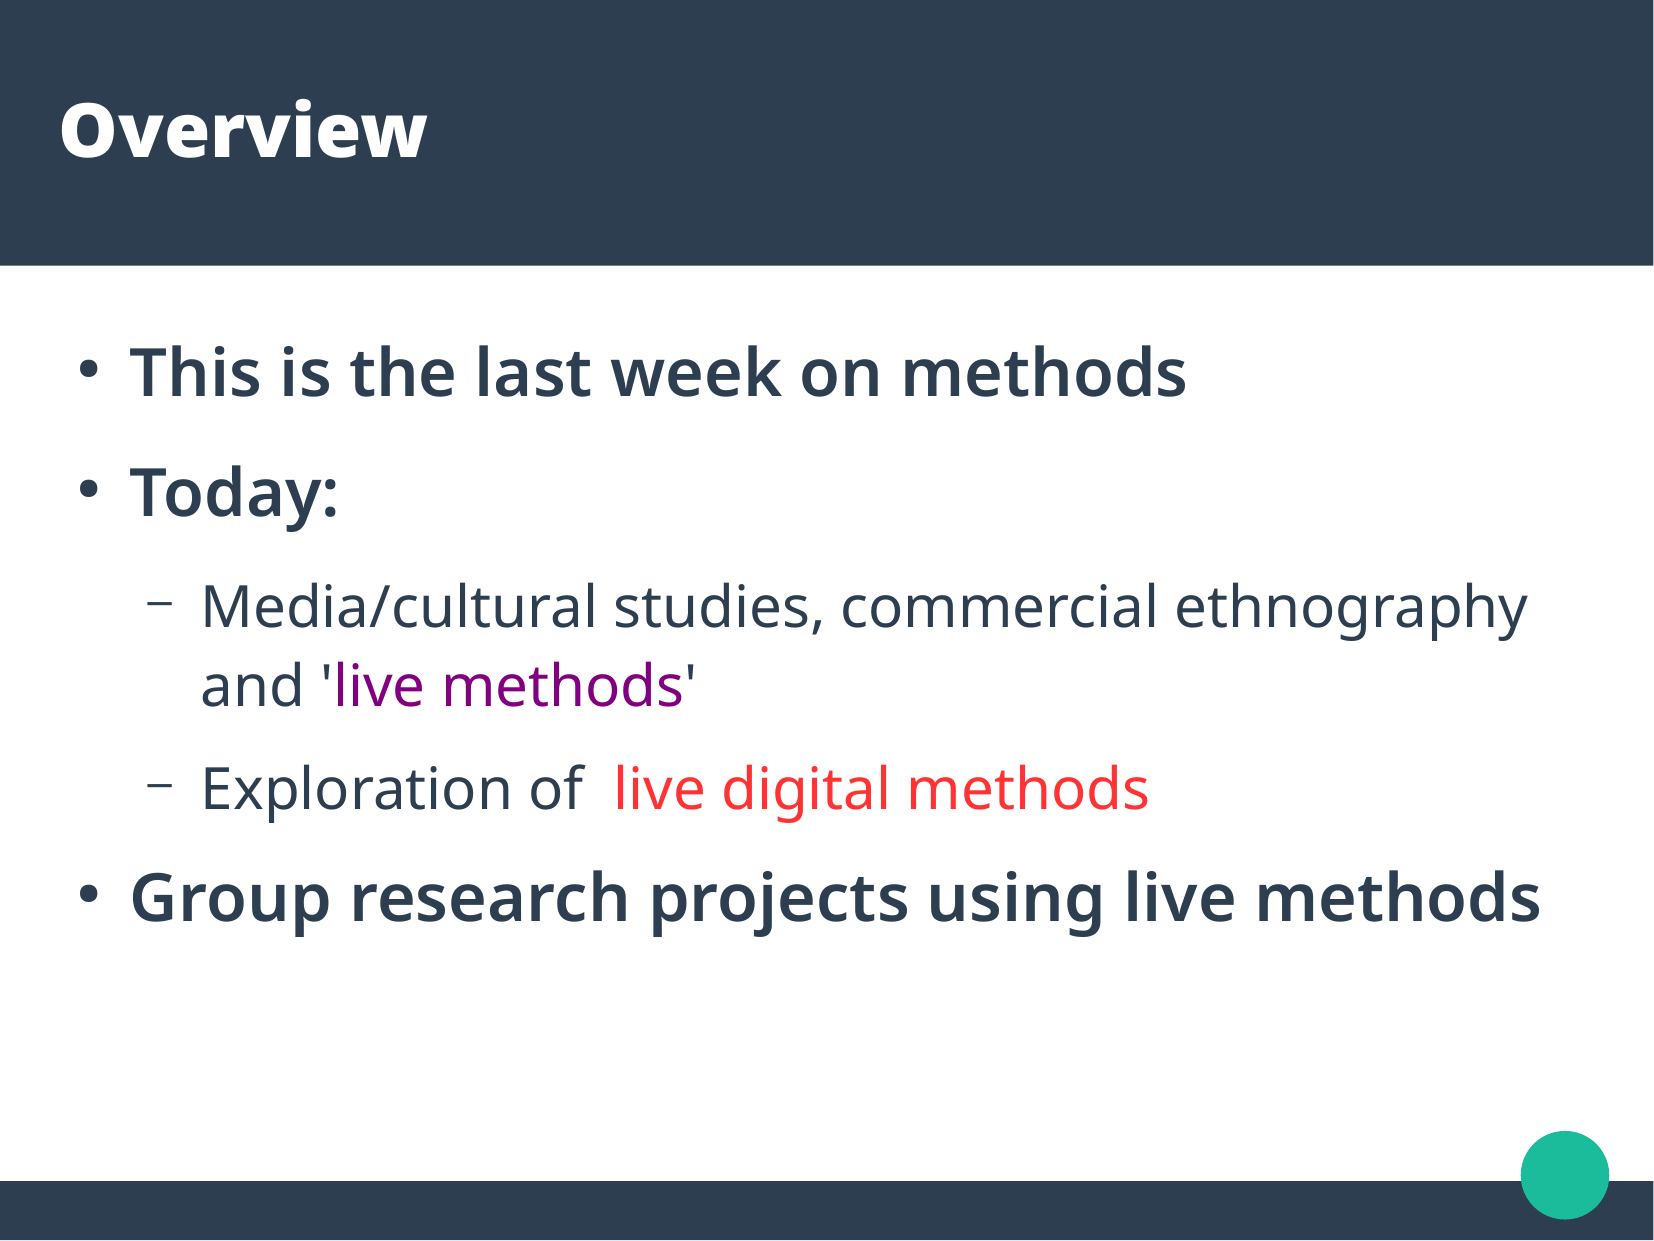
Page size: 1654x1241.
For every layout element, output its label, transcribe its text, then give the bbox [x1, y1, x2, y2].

title Overview [59, 49, 1595, 207]
list This is the last week on methods Today: Media/cultural studies, commercial ethnography and 'live methods' Exploration of live digital methods Group research projects using live methods [59, 324, 1595, 1152]
